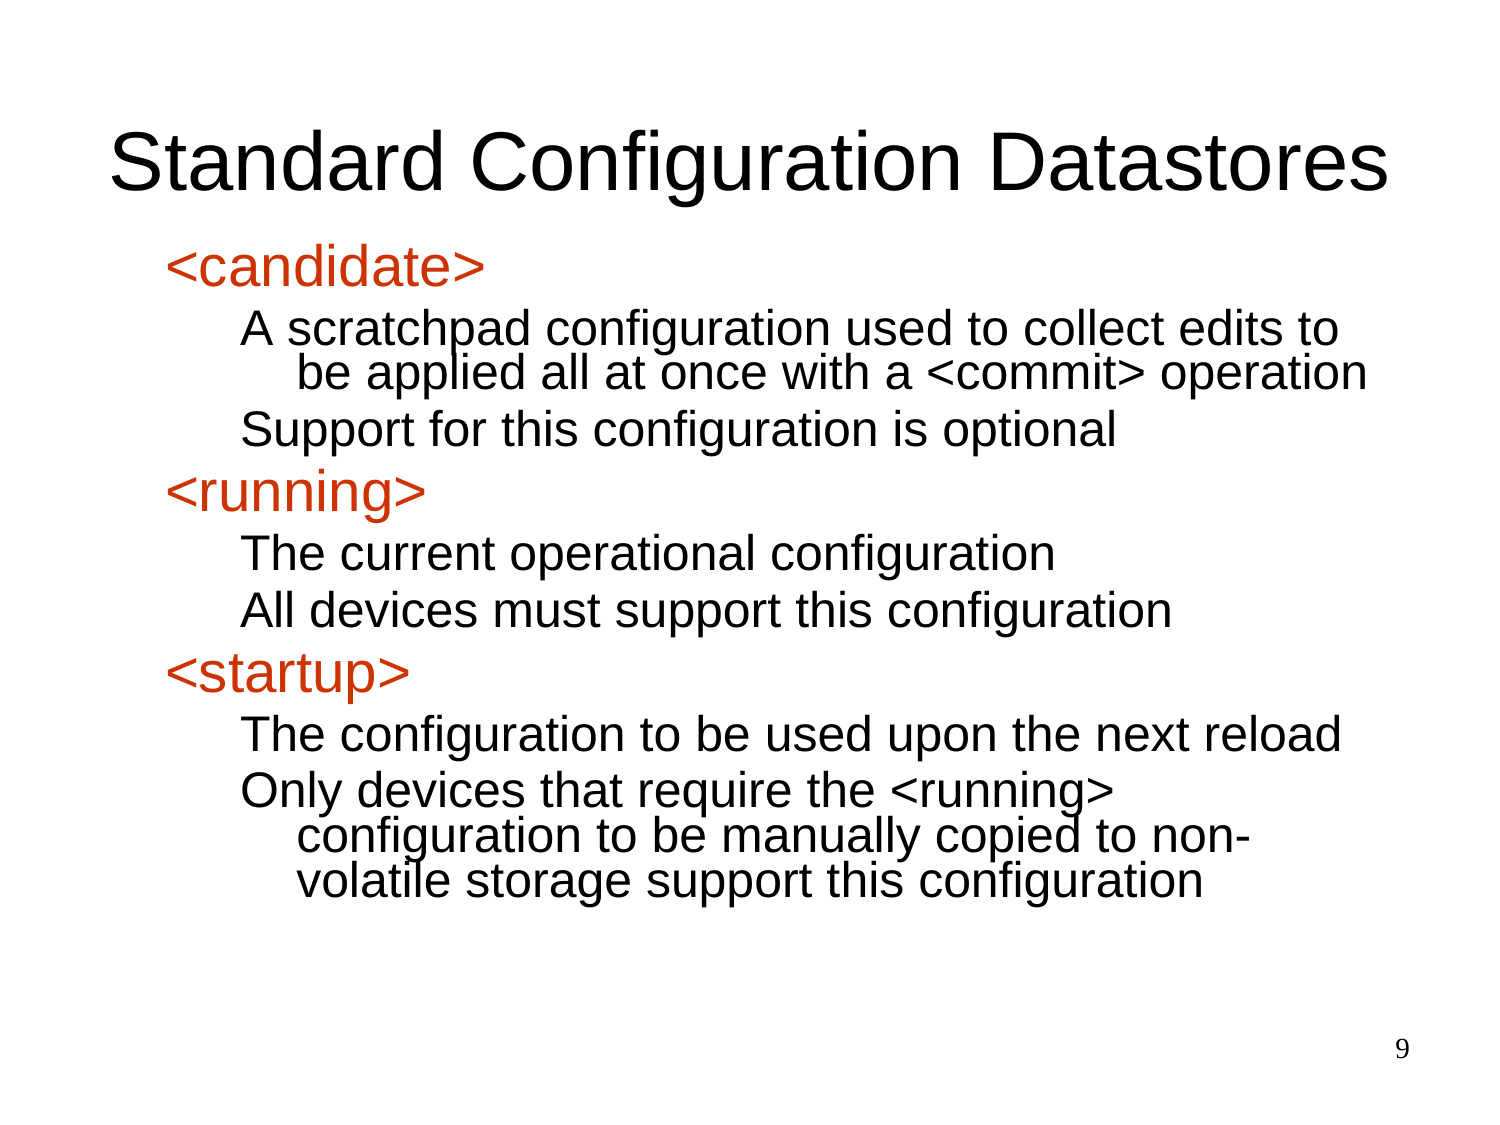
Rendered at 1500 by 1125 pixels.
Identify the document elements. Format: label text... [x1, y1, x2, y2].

title Standard Configuration Datastores [75, 61, 1426, 216]
list <candidate> A scratchpad configuration used to collect edits to be applied all at once with a <commit> operation Support for this configuration is optional <running> The current operational configuration All devices must support this configuration <startup> The configuration to be used upon the next reload Only devices that require the <running> configuration to be manually copied to non-volatile storage support this configuration [149, 237, 1400, 976]
